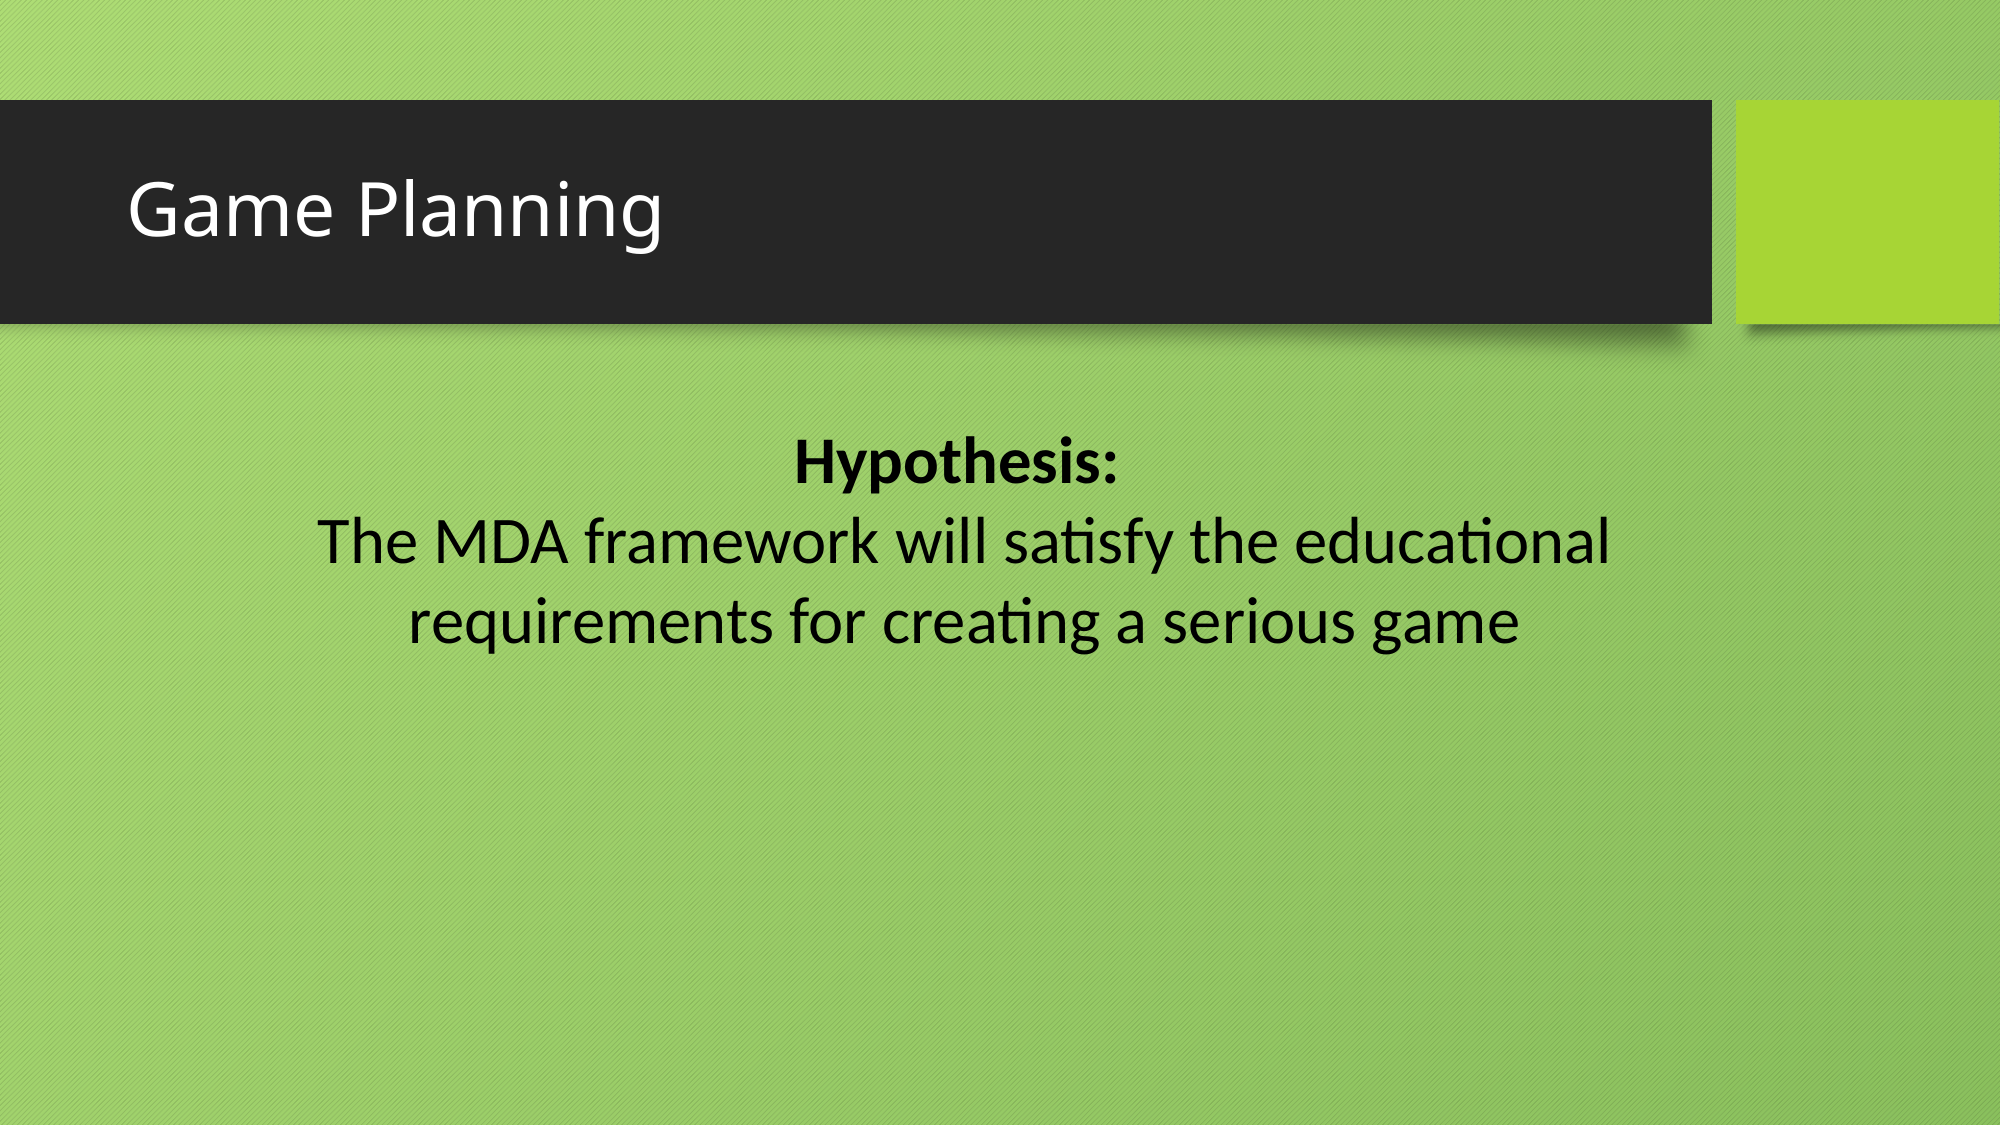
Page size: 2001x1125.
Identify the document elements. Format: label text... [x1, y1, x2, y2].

text_box Hypothesis: The MDA framework will satisfy the educational requirements for creating a serious game [193, 409, 1737, 667]
title Game Planning [111, 123, 1689, 301]
